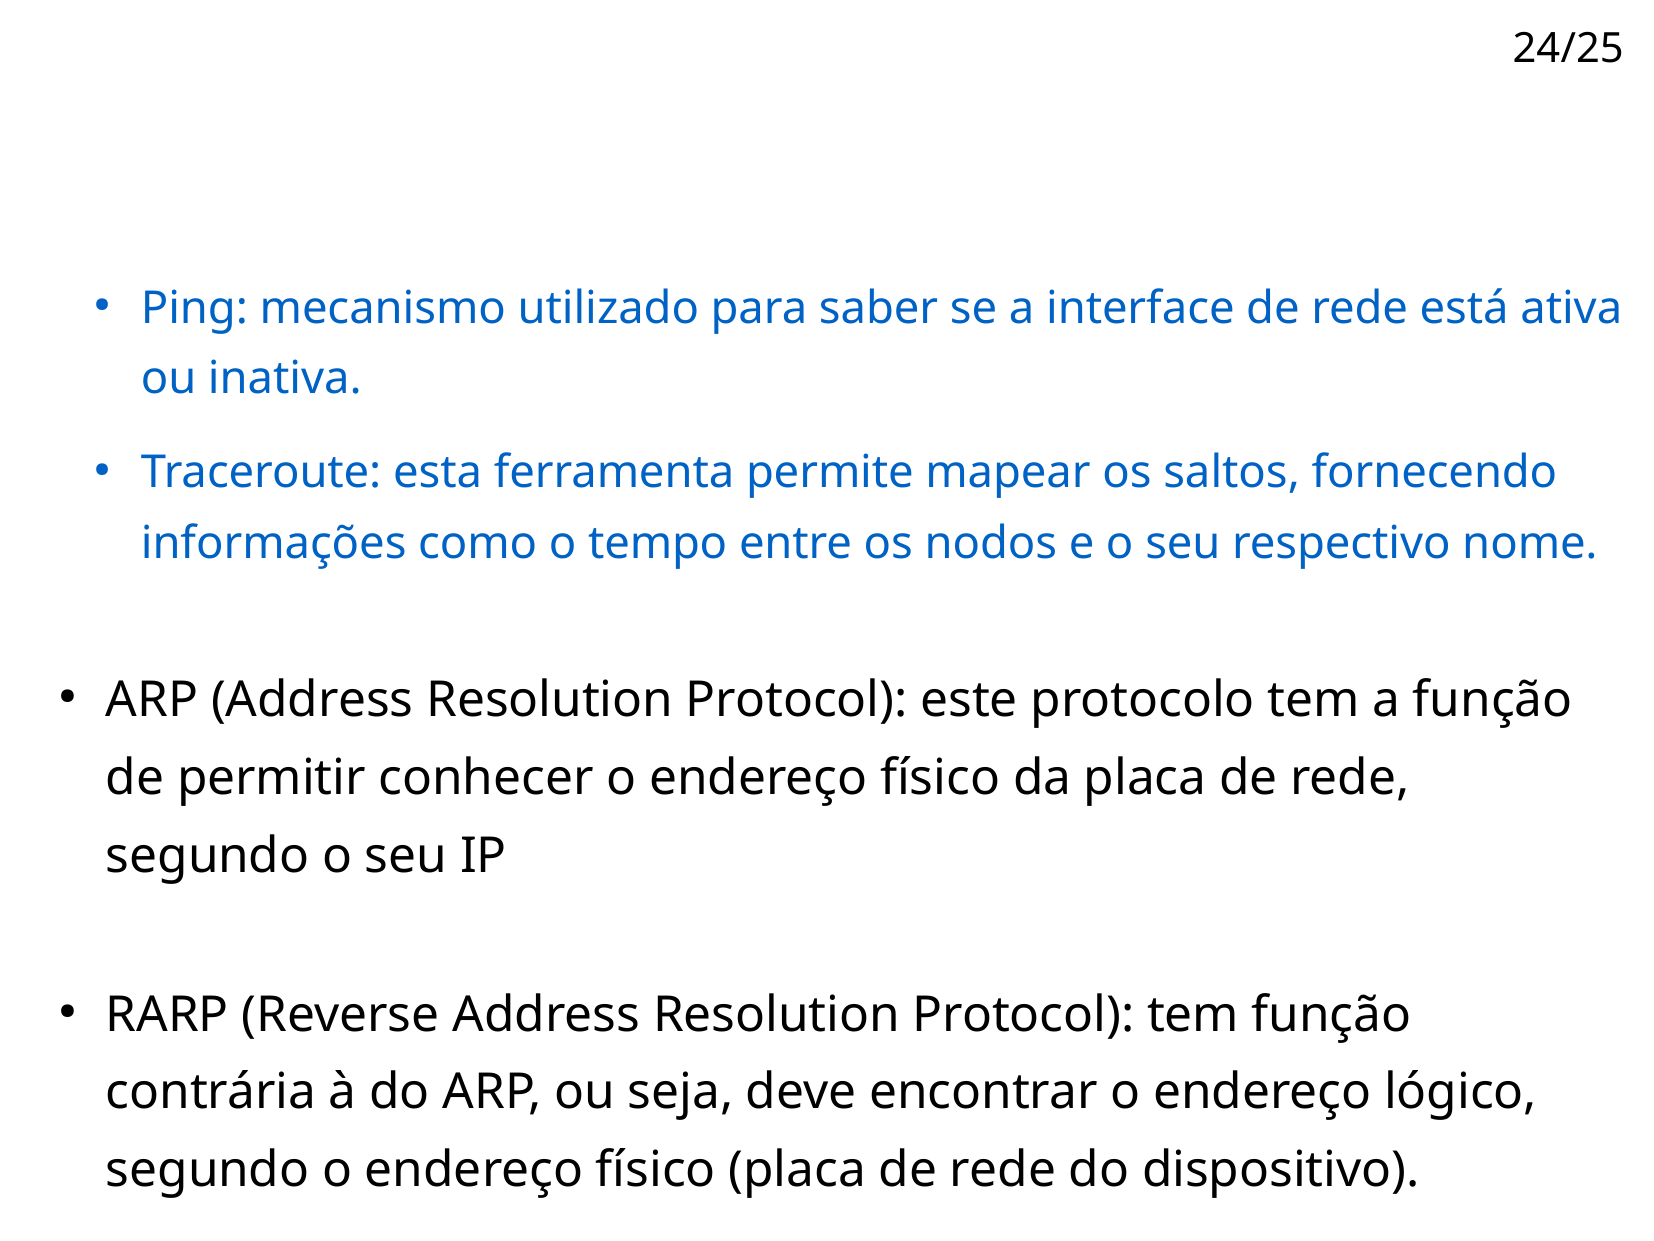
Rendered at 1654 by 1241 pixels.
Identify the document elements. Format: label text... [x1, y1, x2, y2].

list Ping: mecanismo utilizado para saber se a interface de rede está ativa ou inativa. Traceroute: esta ferramenta permite mapear os saltos, fornecendo informações como o tempo entre os nodos e o seu respectivo nome. ARP (Address Resolution Protocol): este protocolo tem a função de permitir conhecer o endereço físico da placa de rede, segundo o seu IP RARP (Reverse Address Resolution Protocol): tem função contrária à do ARP, ou seja, deve encontrar o endereço lógico, segundo o endereço físico (placa de rede do dispositivo). [59, 265, 1625, 1211]
